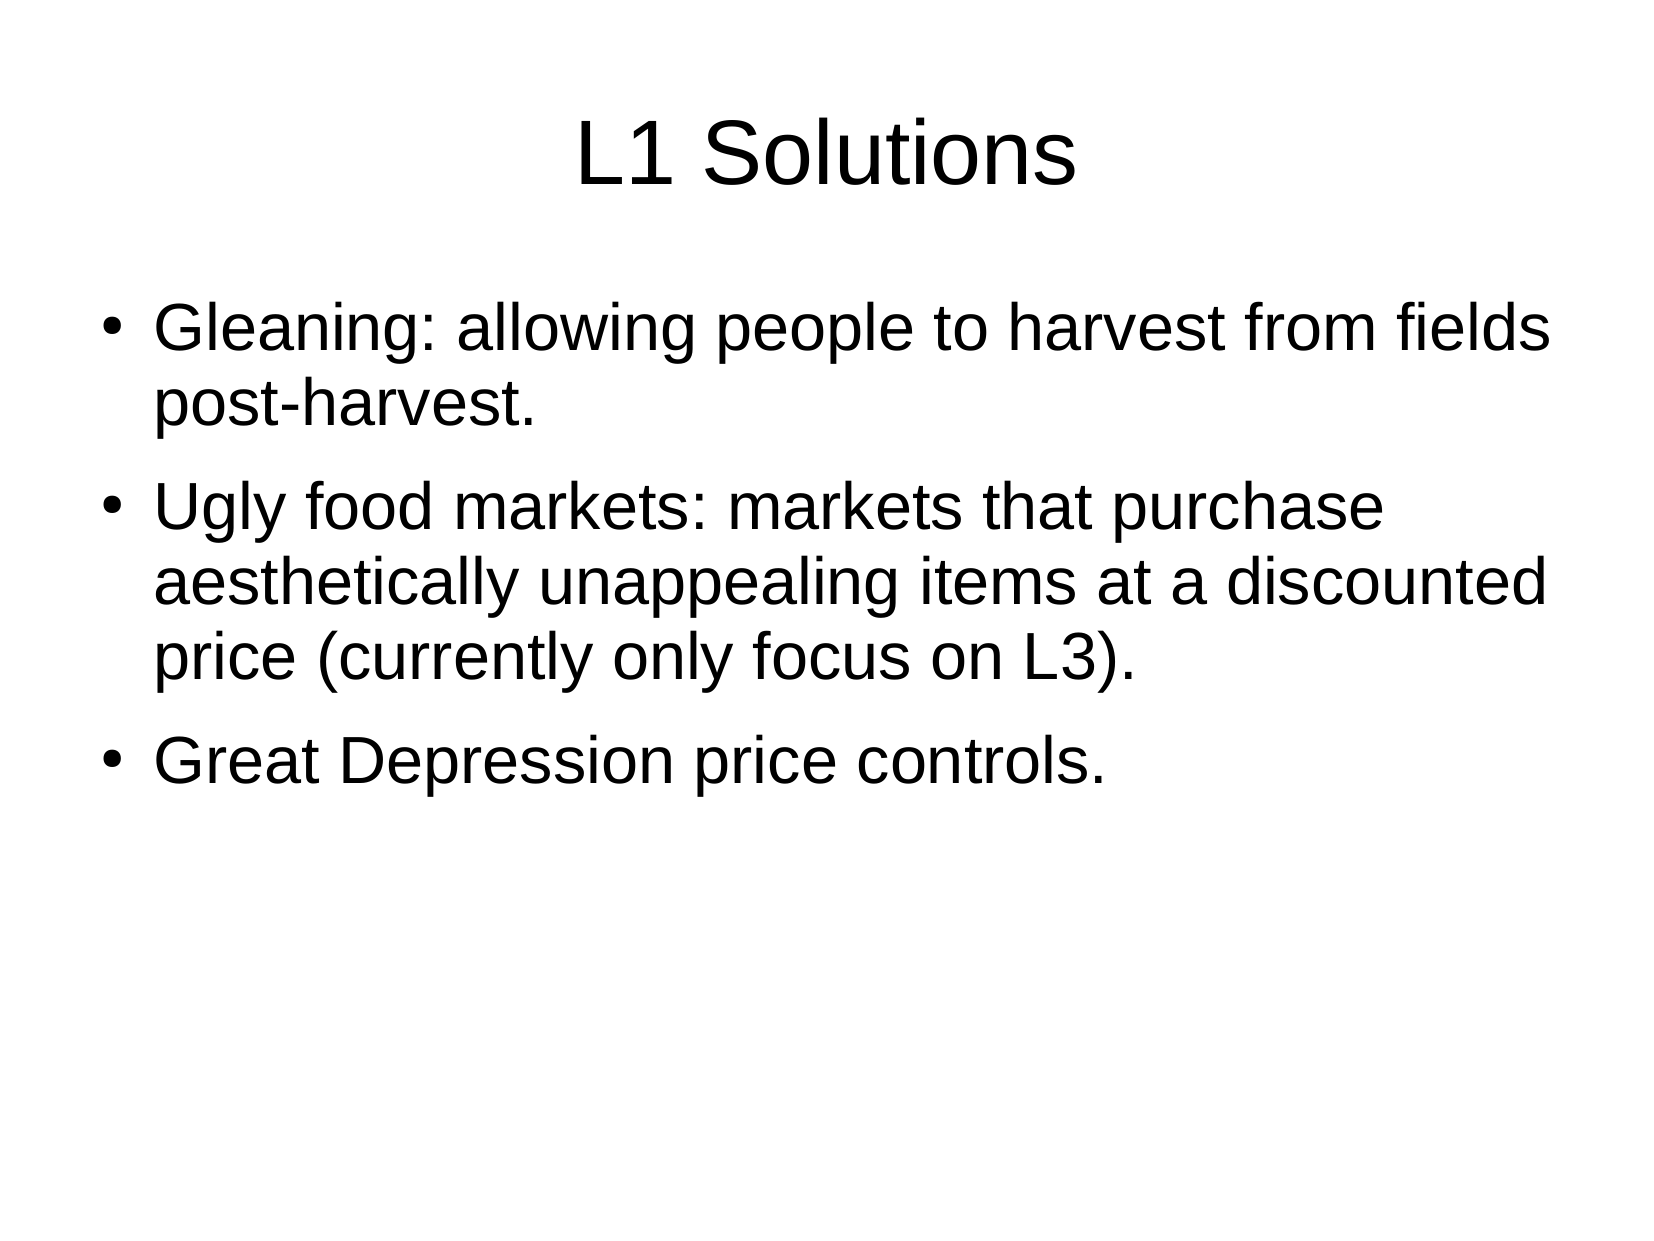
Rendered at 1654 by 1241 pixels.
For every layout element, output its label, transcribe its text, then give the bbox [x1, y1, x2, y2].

title L1 Solutions [82, 49, 1571, 257]
list Gleaning: allowing people to harvest from fields post-harvest. Ugly food markets: markets that purchase aesthetically unappealing items at a discounted price (currently only focus on L3). Great Depression price controls. [82, 290, 1571, 1109]
